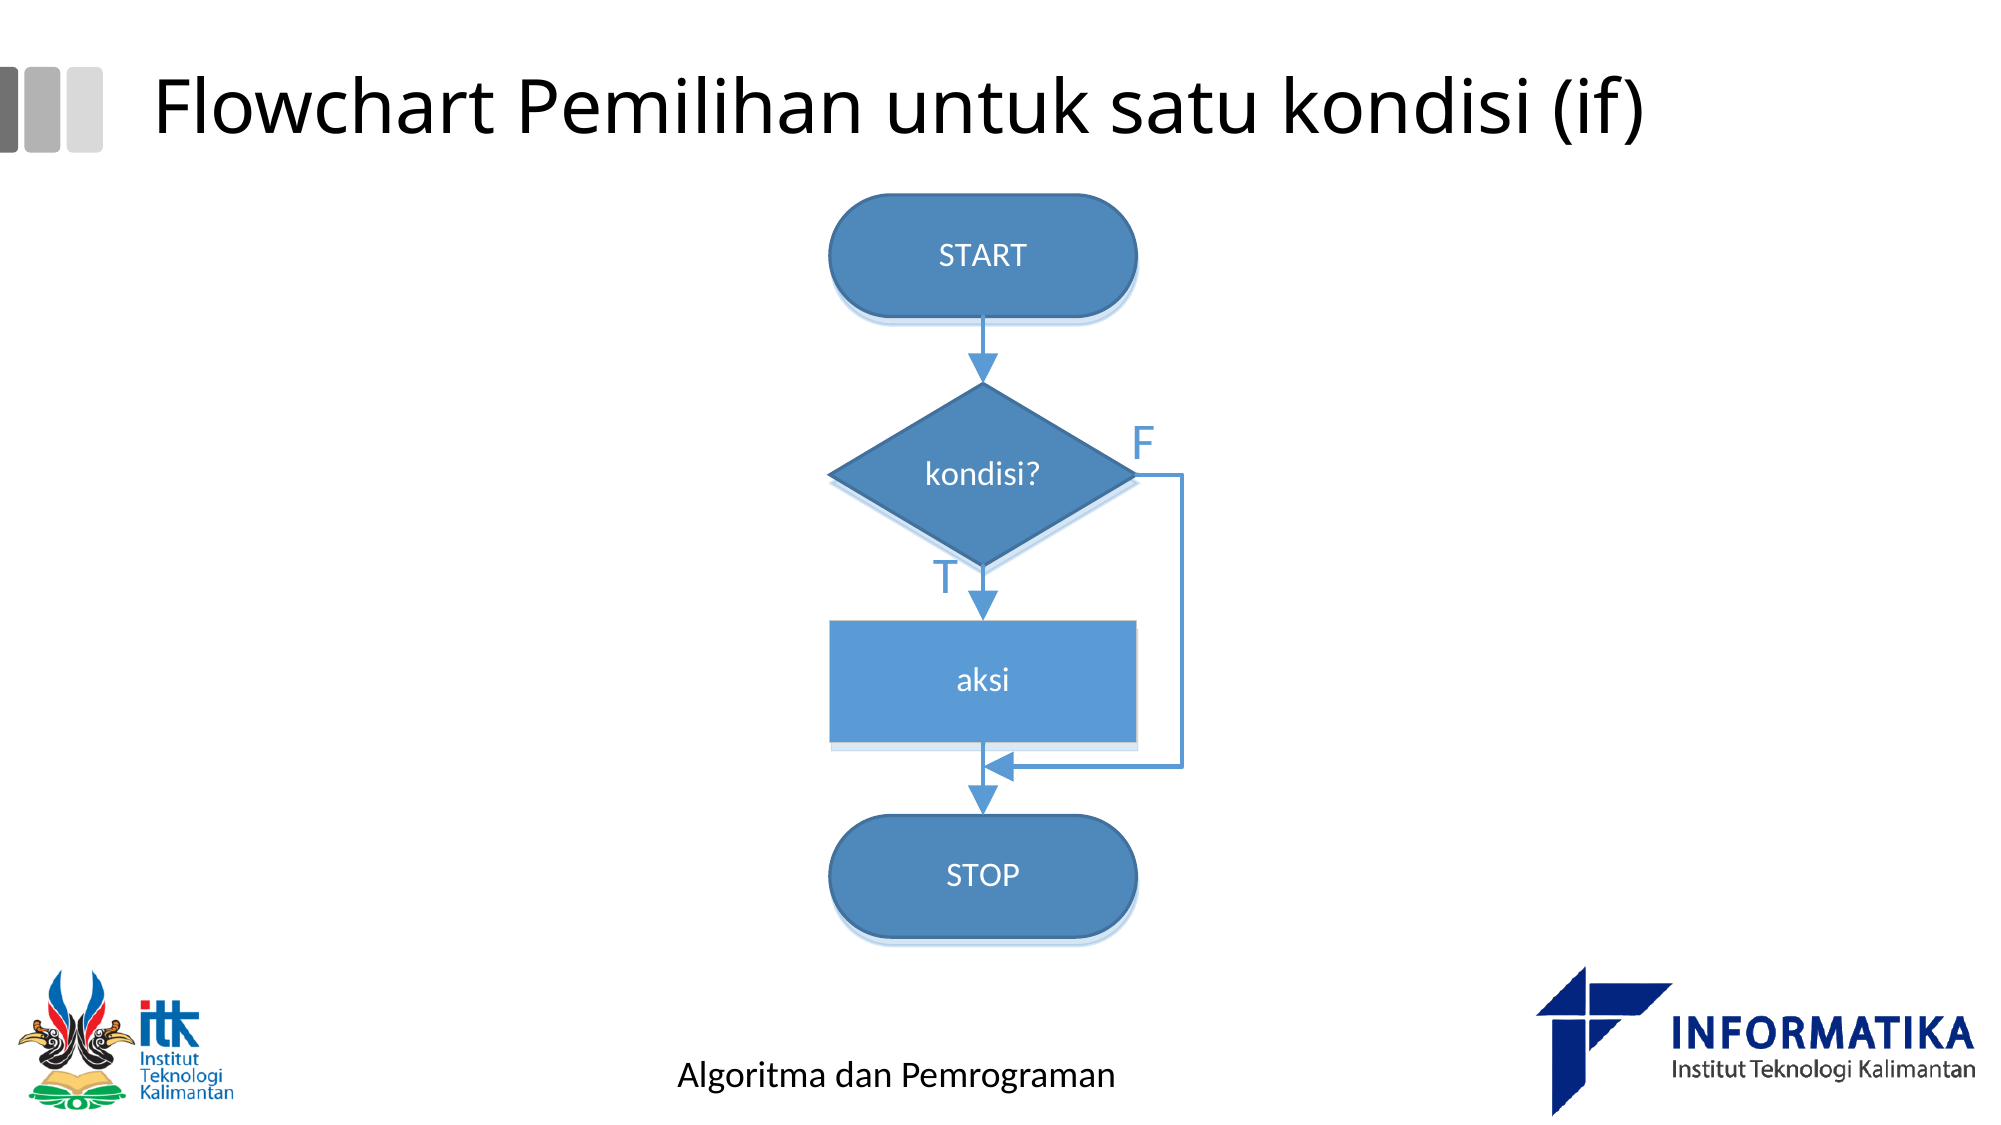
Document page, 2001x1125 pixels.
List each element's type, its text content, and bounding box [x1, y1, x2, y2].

picture [0, 935, 252, 1125]
text_box Algoritma dan Pemrograman [662, 1042, 1338, 1103]
picture [1534, 965, 1976, 1118]
picture [810, 219, 1190, 965]
text_box Flowchart Pemilihan untuk satu kondisi (if) [137, 1, 1863, 219]
